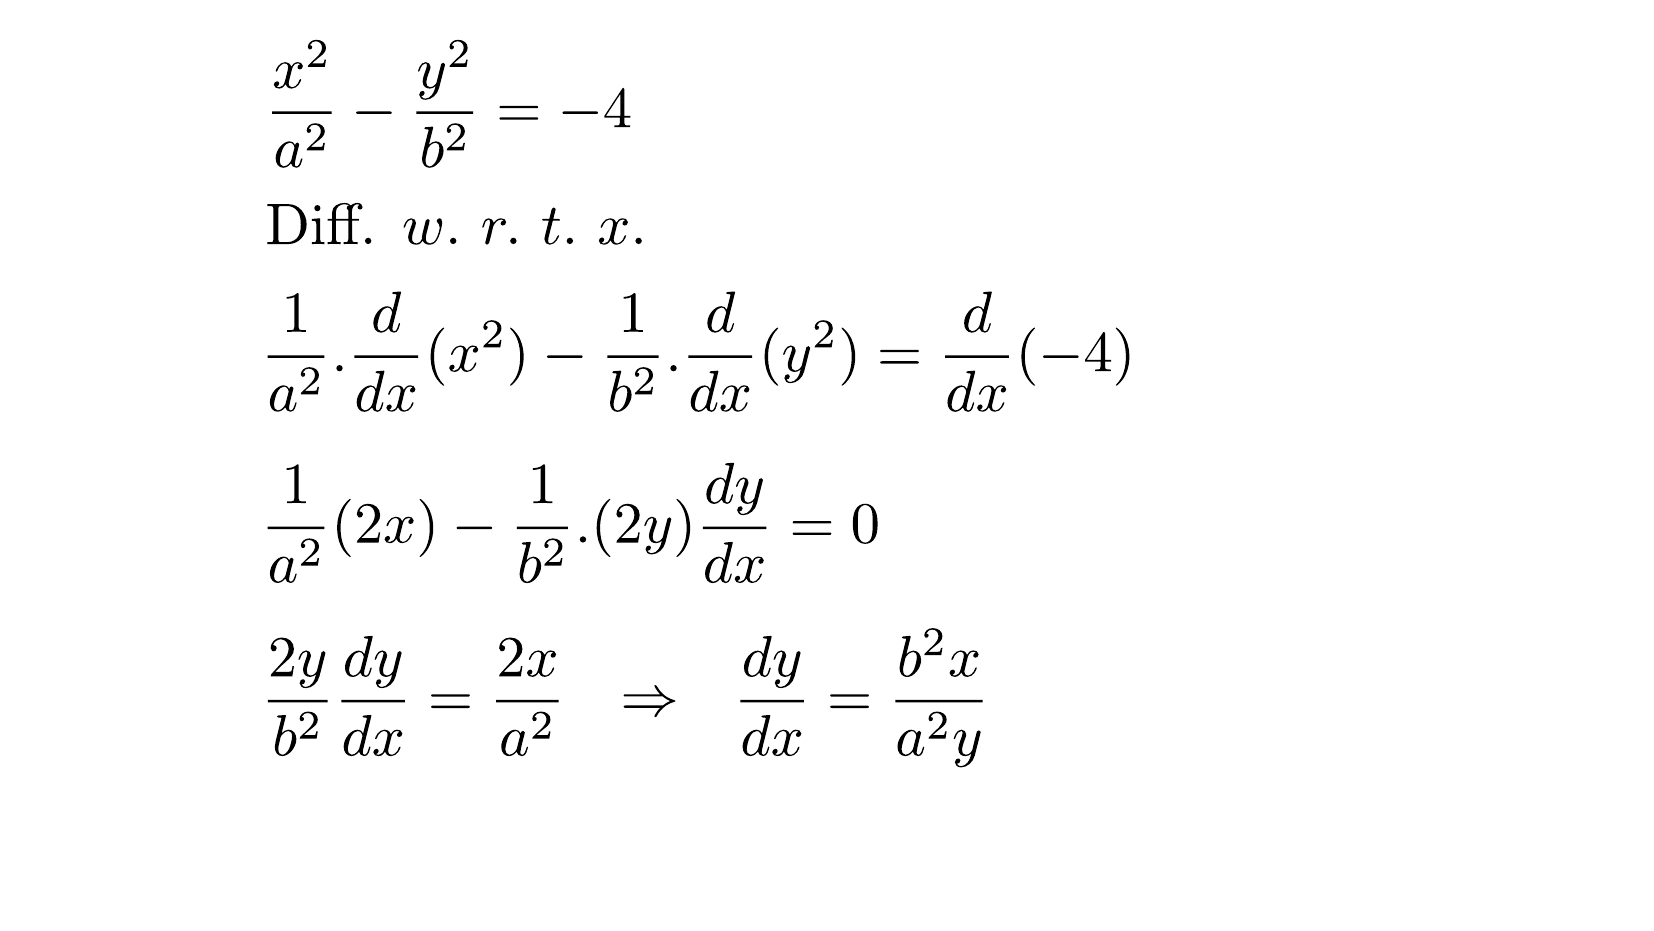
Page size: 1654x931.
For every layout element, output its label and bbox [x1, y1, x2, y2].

text_box [267, 291, 1130, 412]
title [47, 37, 1607, 886]
text_box [267, 628, 983, 768]
text_box [272, 39, 631, 168]
text_box [267, 202, 642, 245]
text_box [267, 462, 878, 584]
